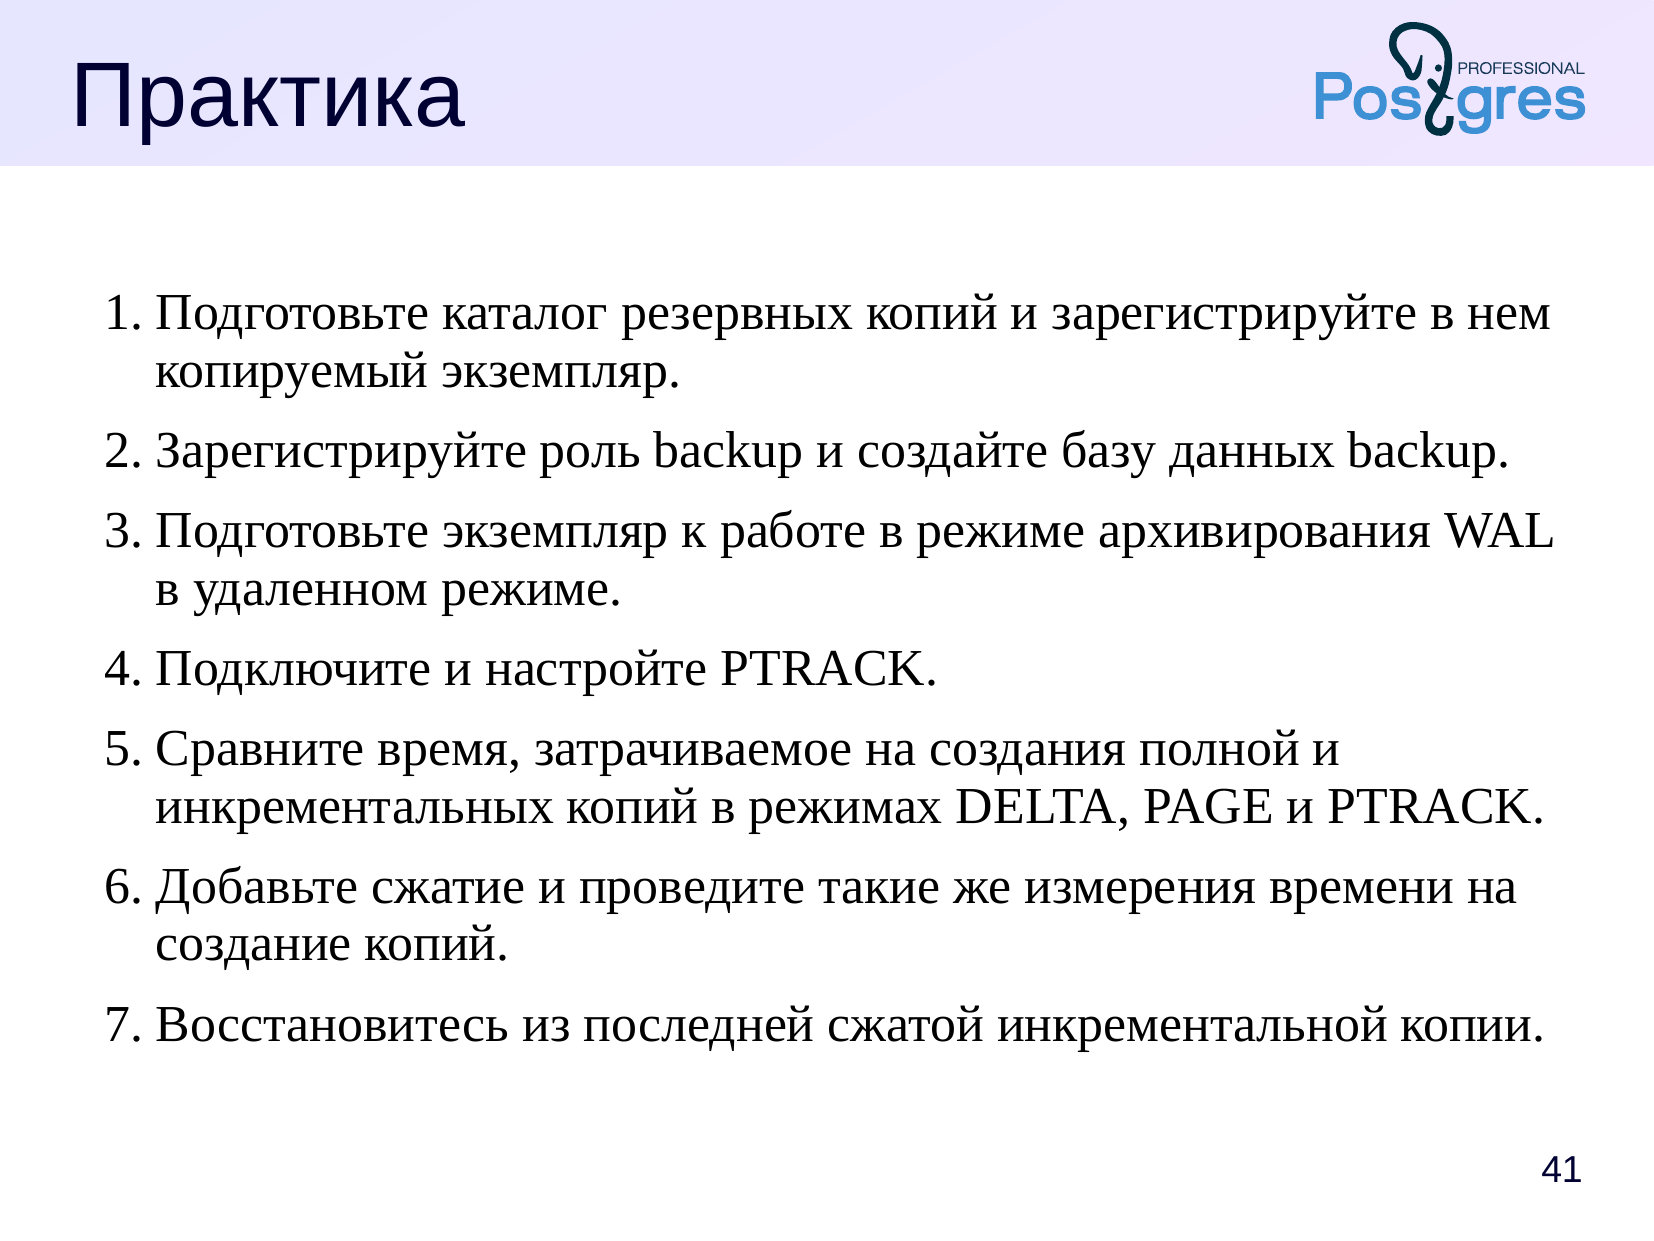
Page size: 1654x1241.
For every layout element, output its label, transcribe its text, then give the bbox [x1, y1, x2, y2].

title Практика [70, 43, 1241, 147]
list Подготовьте каталог резервных копий и зарегистрируйте в нем копируемый экземпляр. Зарегистрируйте роль backup и создайте базу данных backup. Подготовьте экземпляр к работе в режиме архивирования WAL в удаленном режиме. Подключите и настройте PTRACK. Сравните время, затрачиваемое на создания полной и инкрементальных копий в режимах DELTA, PAGE и PTRACK. Добавьте сжатие и проведите такие же измерения времени на создание копий. Восстановитесь из последней сжатой инкрементальной копии. [70, 283, 1583, 1134]
